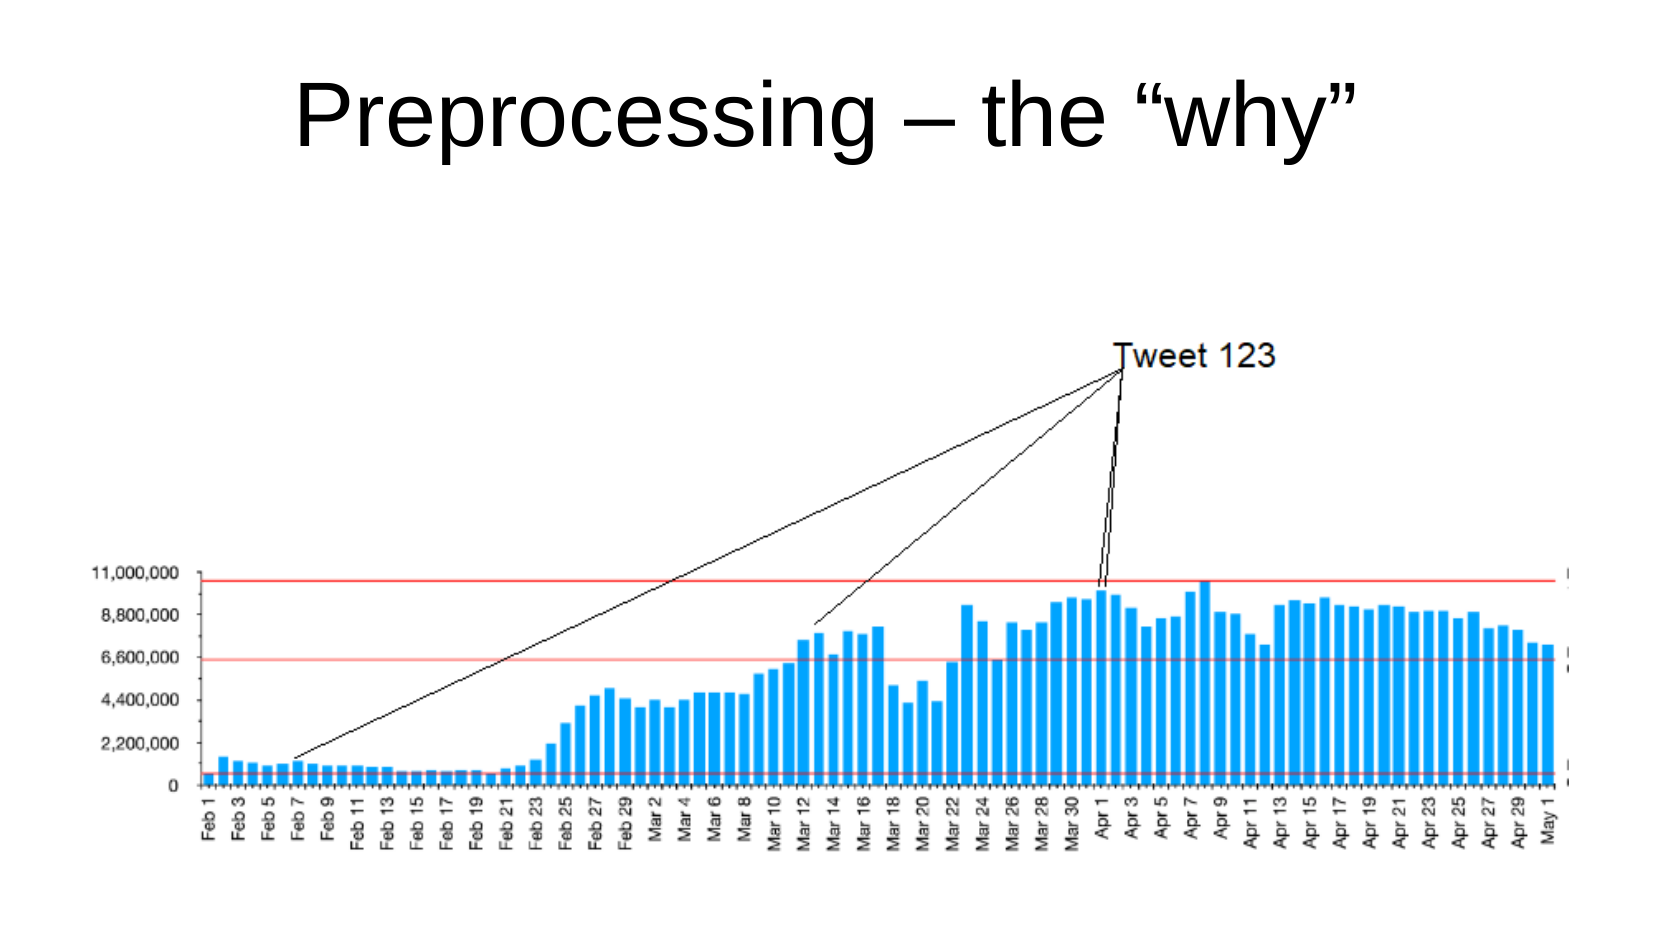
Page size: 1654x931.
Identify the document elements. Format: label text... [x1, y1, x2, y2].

picture [75, 323, 1569, 863]
title Preprocessing – the “why” [82, 37, 1571, 193]
